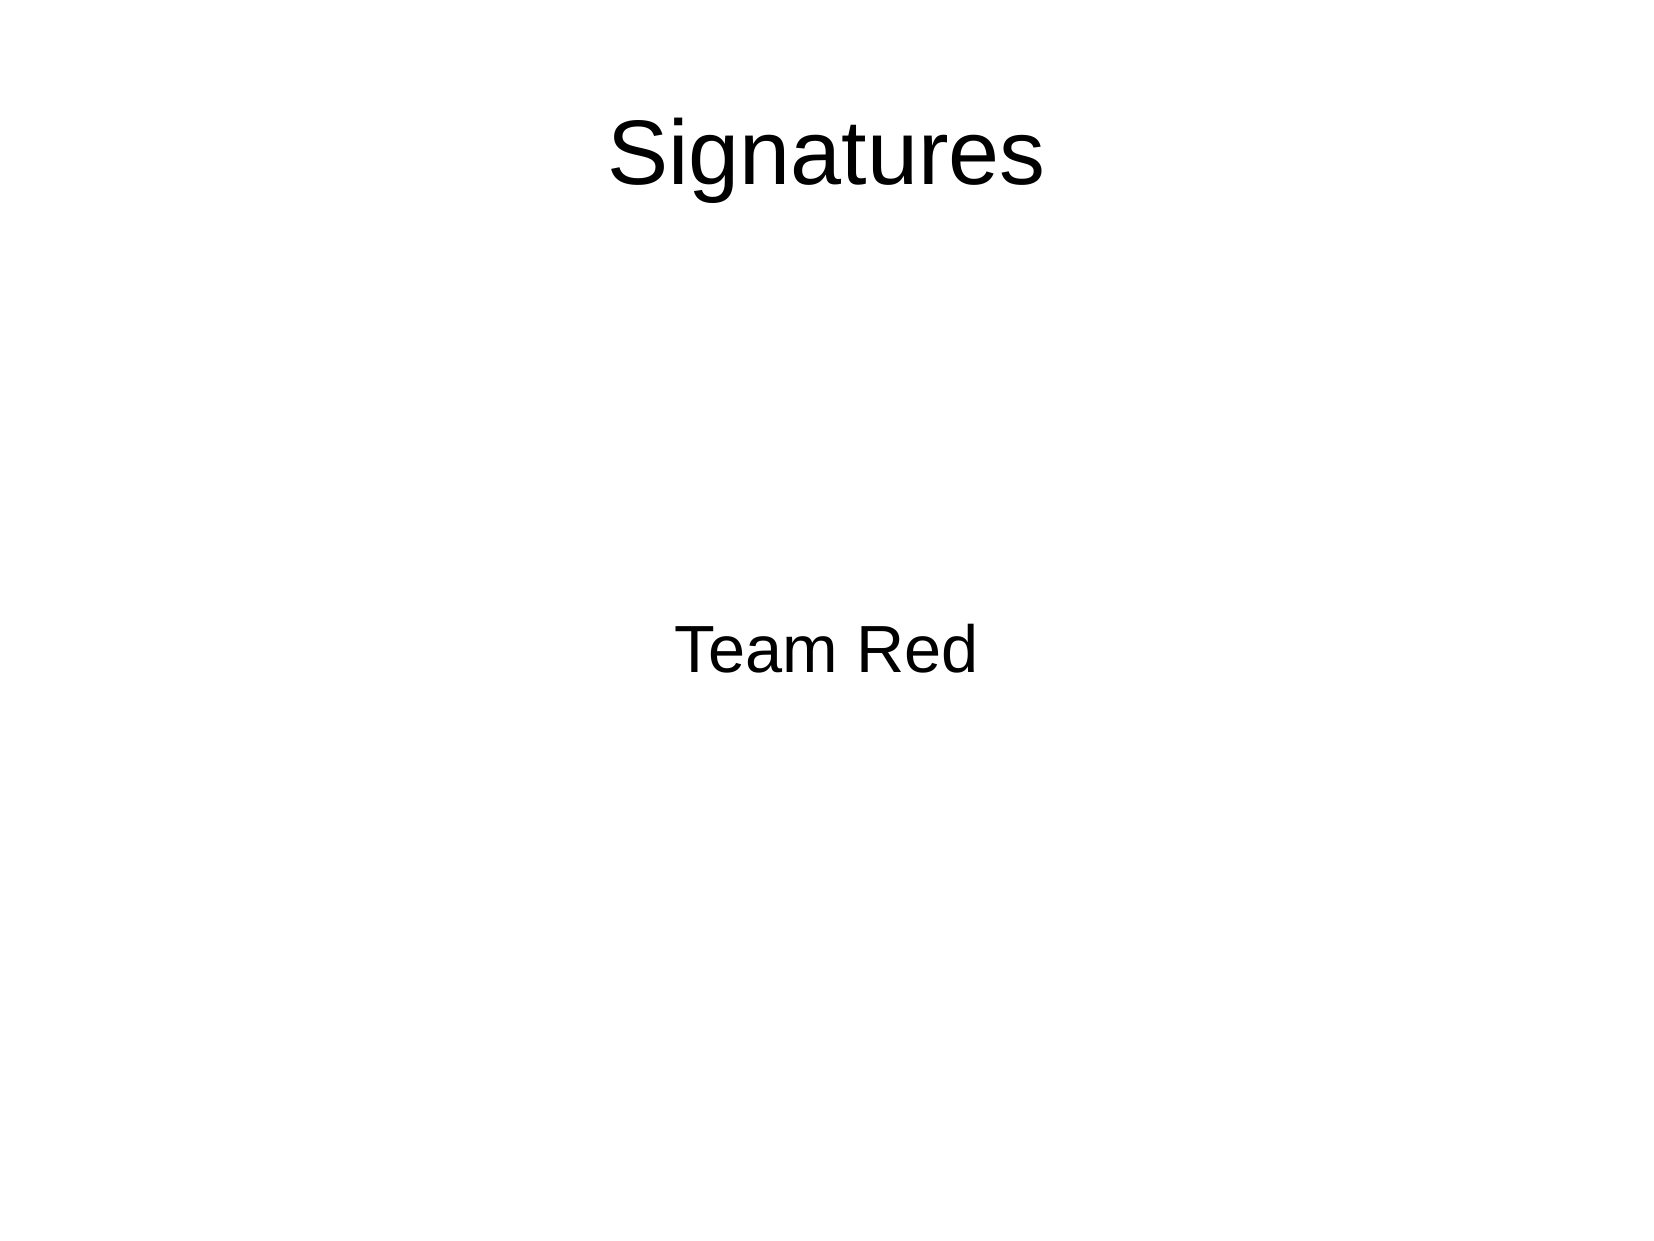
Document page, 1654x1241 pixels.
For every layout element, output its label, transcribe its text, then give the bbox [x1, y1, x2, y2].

subtitle Team Red [82, 290, 1571, 1010]
title Signatures [82, 49, 1571, 257]
